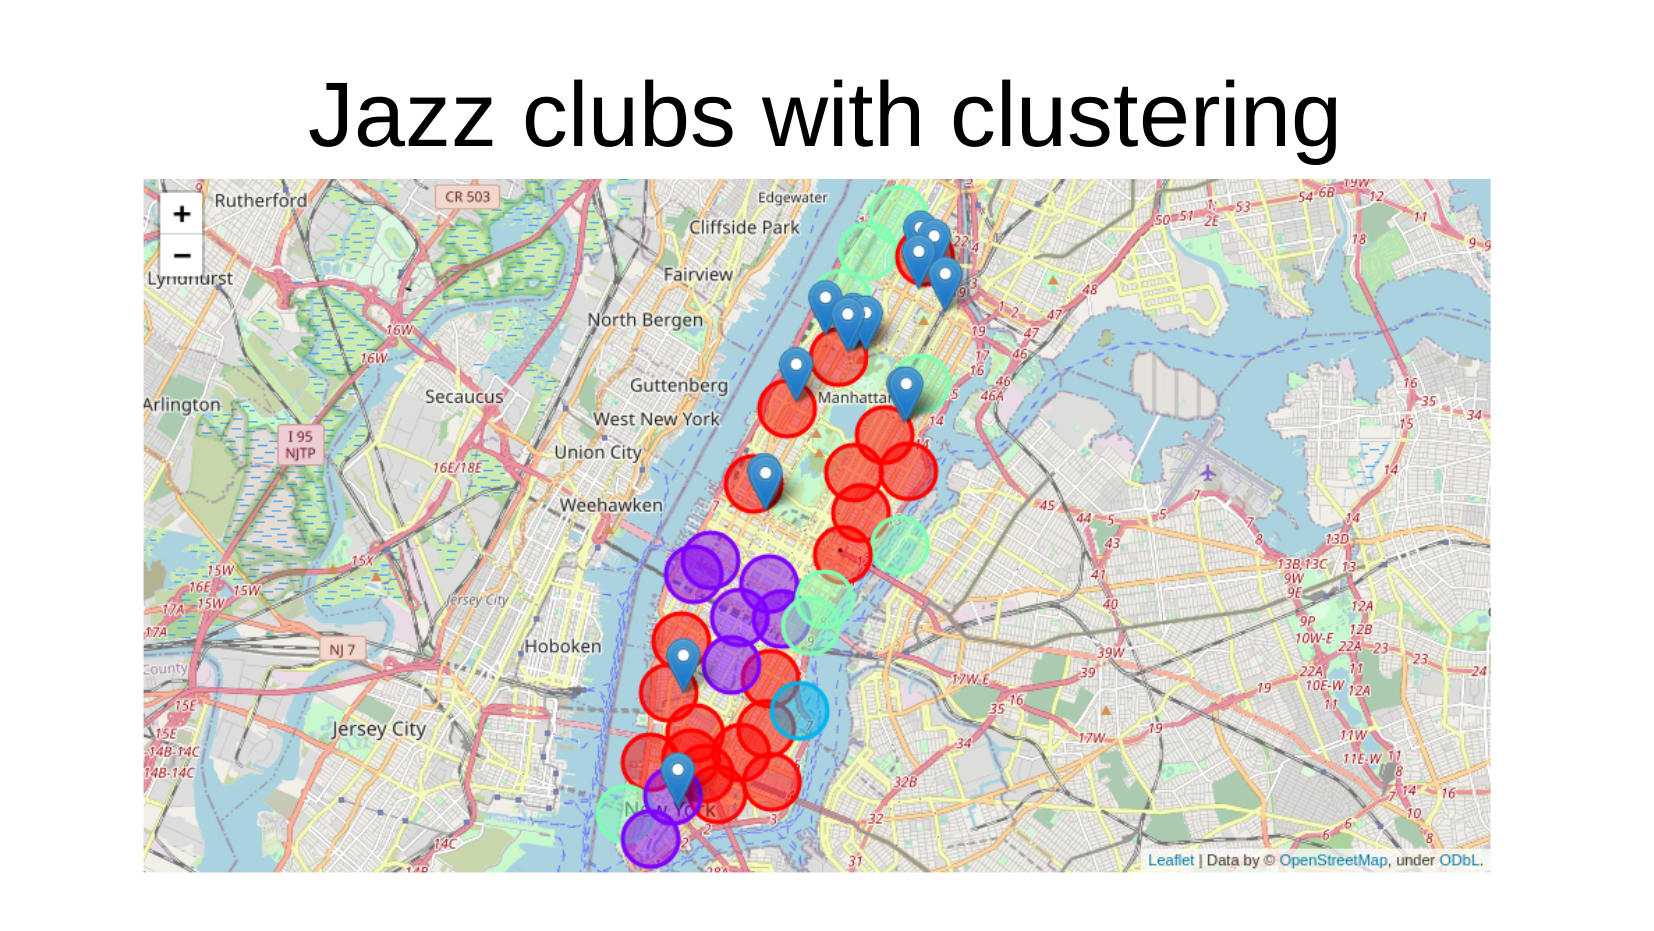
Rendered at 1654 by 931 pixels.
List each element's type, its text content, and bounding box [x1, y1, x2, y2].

picture [141, 179, 1495, 875]
title Jazz clubs with clustering [82, 37, 1571, 193]
